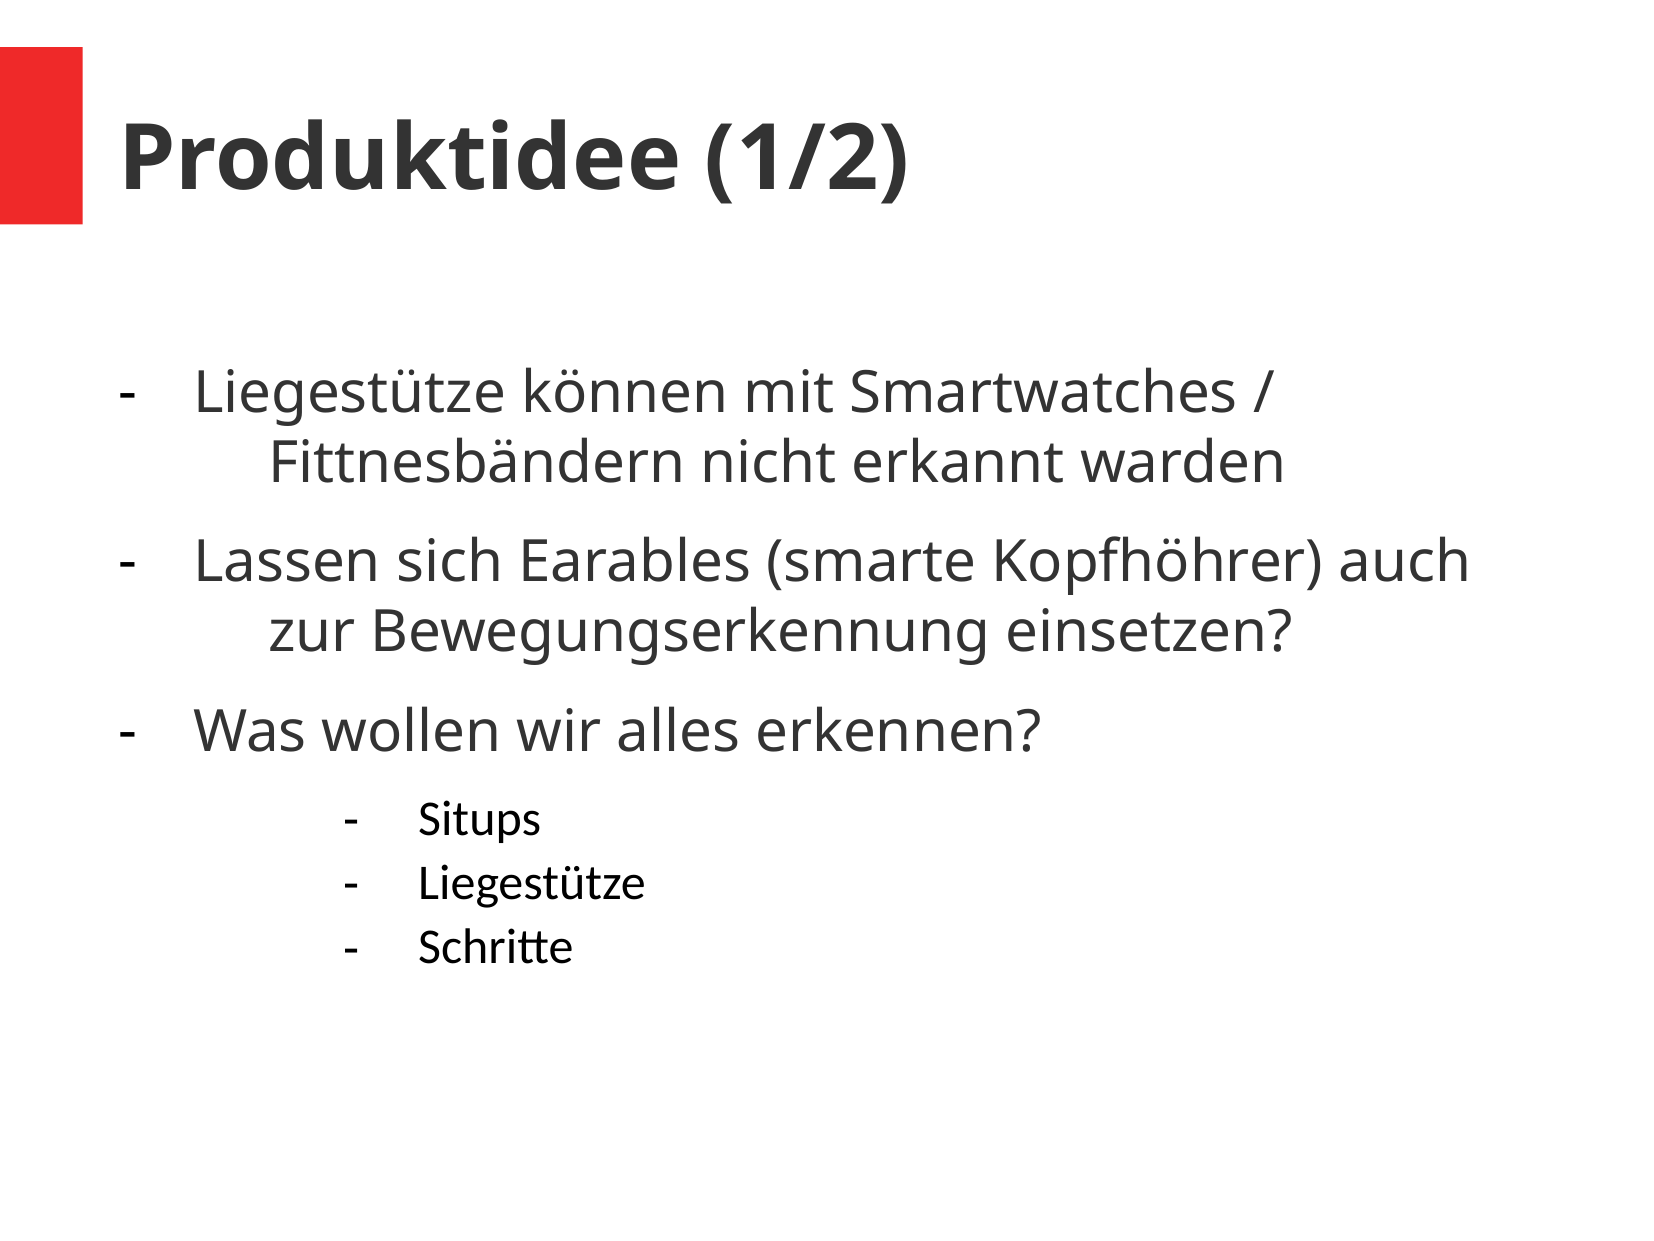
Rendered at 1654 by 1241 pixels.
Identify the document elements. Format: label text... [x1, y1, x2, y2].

list Liegestütze können mit Smartwatches / Fittnesbändern nicht erkannt warden Lassen sich Earables (smarte Kopfhöhrer) auch zur Bewegungserkennung einsetzen? Was wollen wir alles erkennen? Situps Liegestütze Schritte [118, 354, 1536, 1074]
title Produktidee (1/2) [118, 49, 1571, 257]
